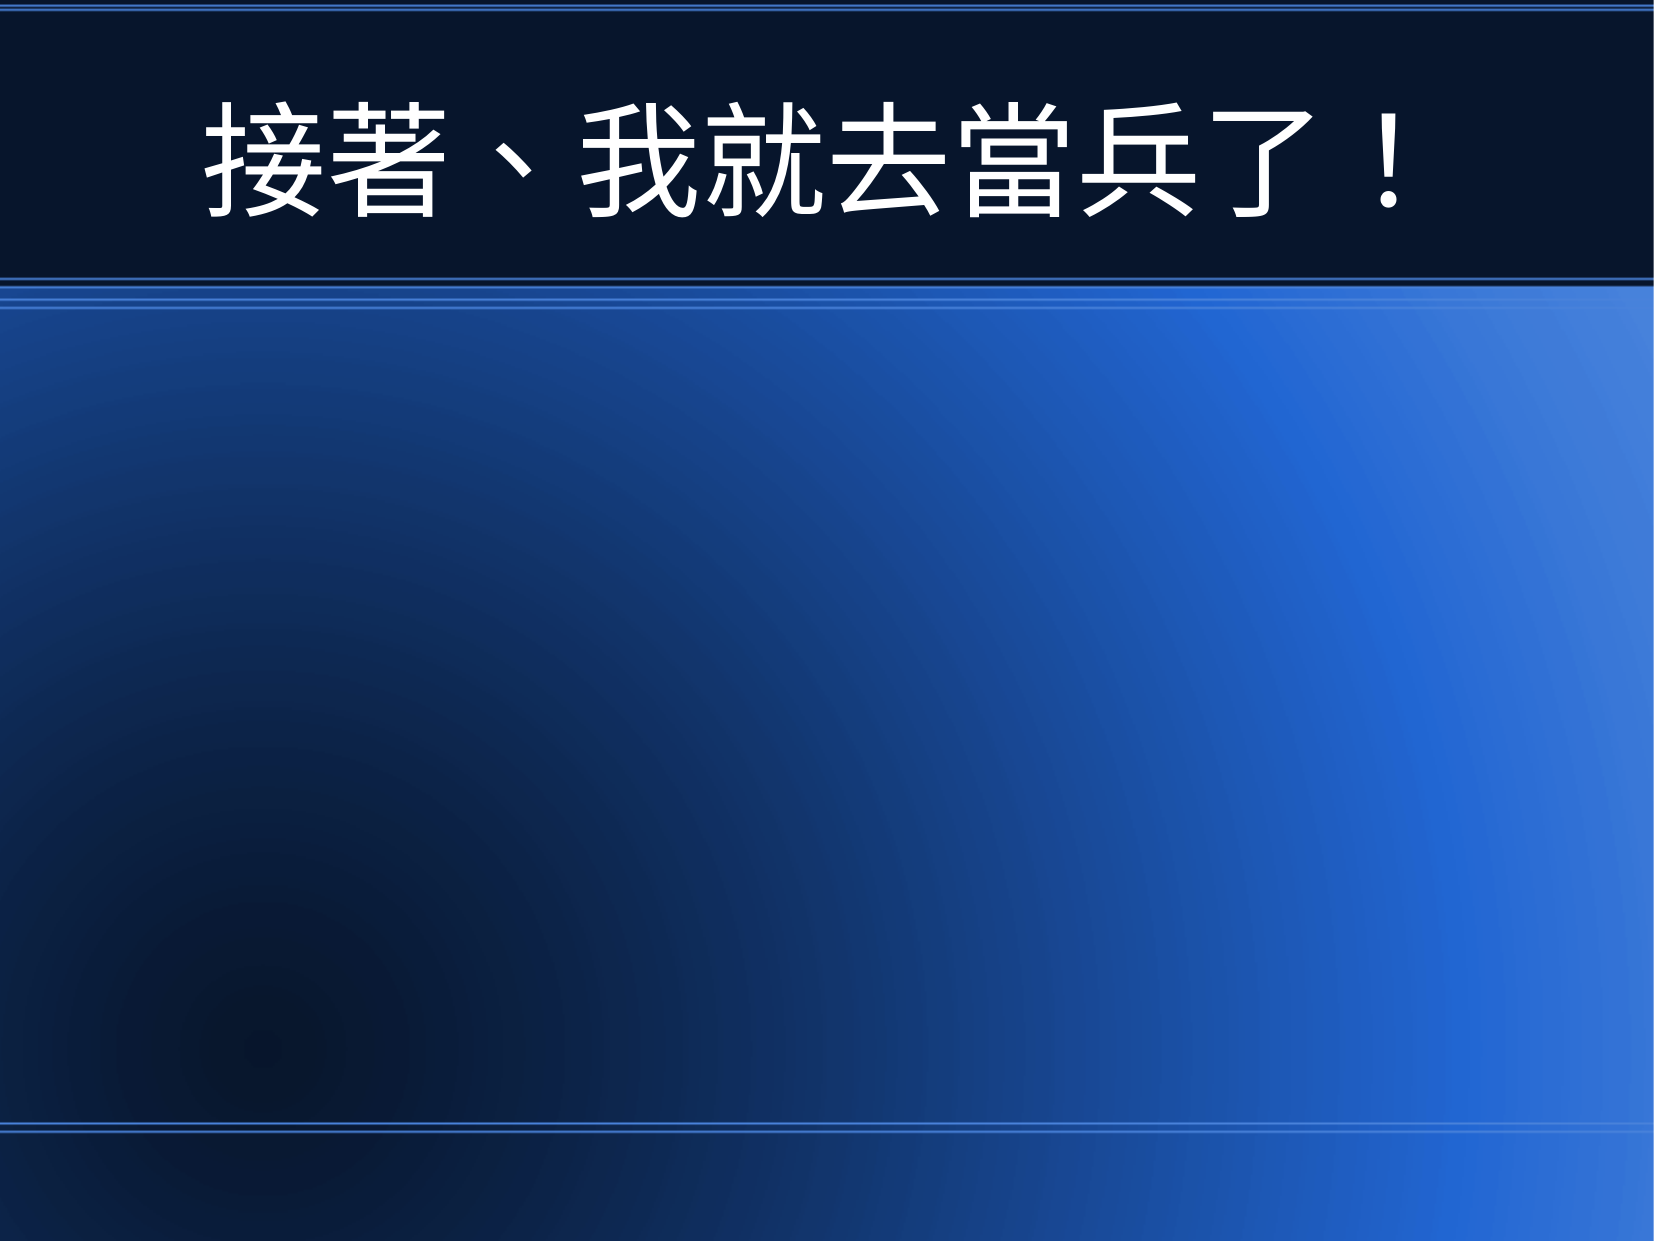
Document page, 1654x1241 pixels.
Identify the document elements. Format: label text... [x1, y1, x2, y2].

picture [0, 0, 1654, 1241]
title 接著、我就去當兵了！ [82, 49, 1571, 257]
